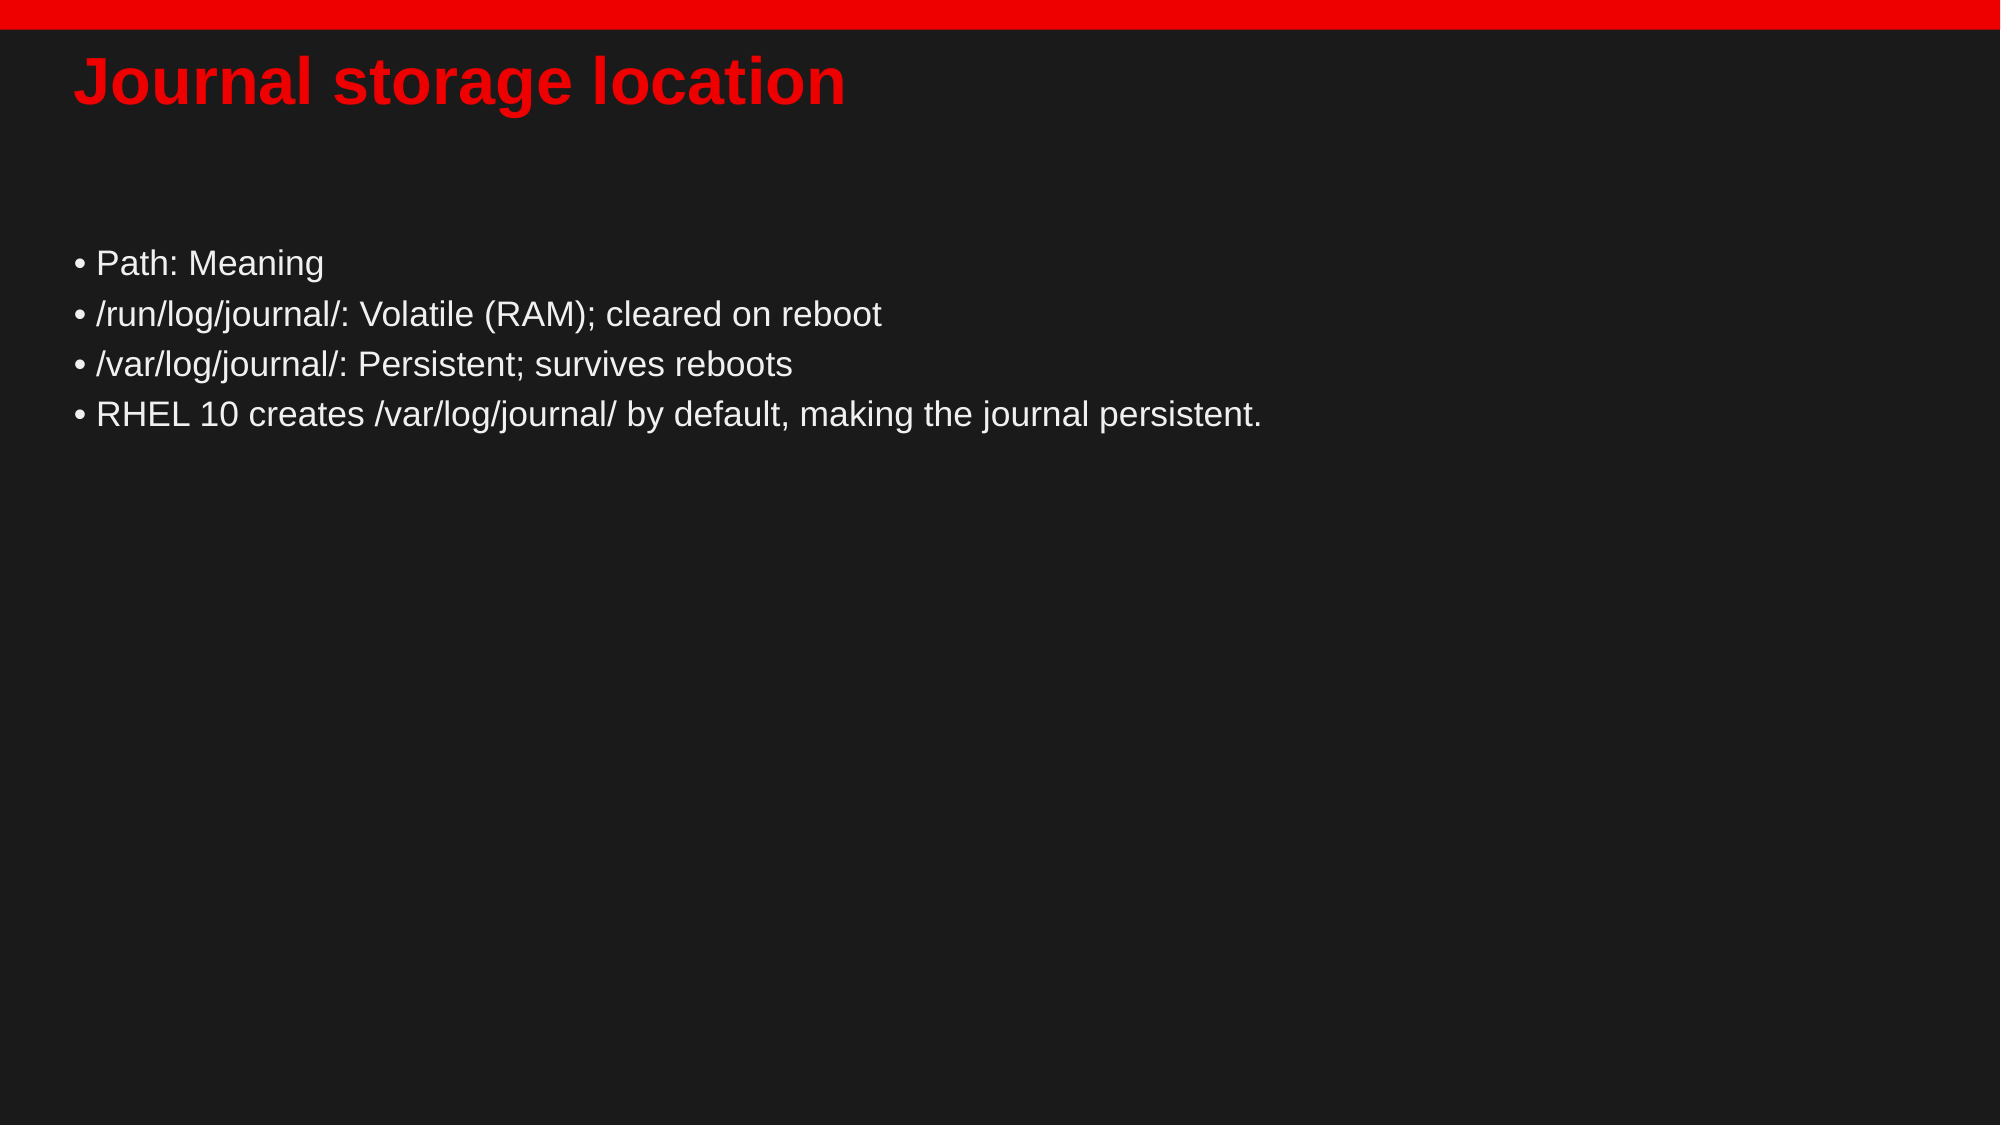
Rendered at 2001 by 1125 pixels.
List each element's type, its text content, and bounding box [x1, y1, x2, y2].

text_box Journal storage location [59, 36, 1942, 208]
text_box [0, 0, 2001, 30]
text_box • Path: Meaning • /run/log/journal/: Volatile (RAM); cleared on reboot • /var/log/journal/: Persistent; survives reboots • RHEL 10 creates /var/log/journal/ by default, making the journal persistent. [59, 236, 1942, 1037]
